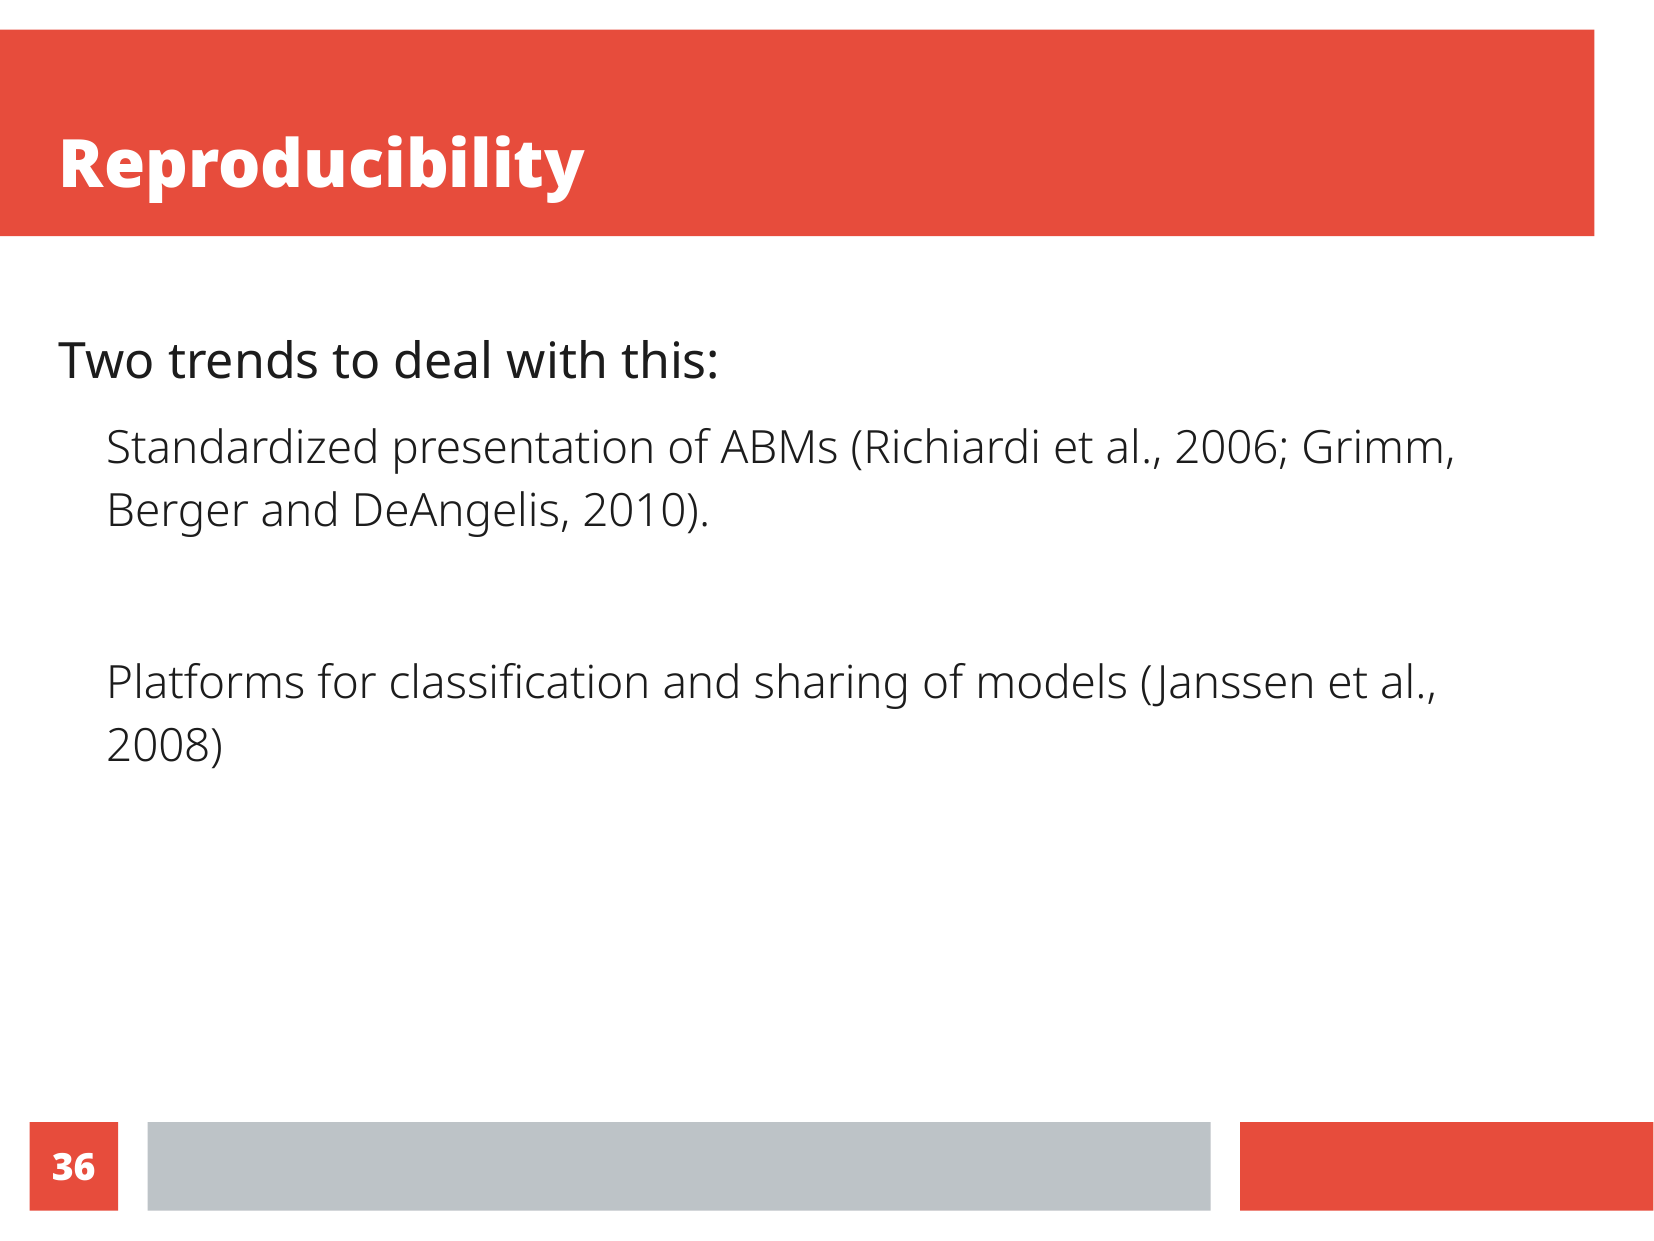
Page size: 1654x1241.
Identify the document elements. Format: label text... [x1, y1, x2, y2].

title Reproducibility [59, 59, 1595, 207]
list Two trends to deal with this: Standardized presentation of ABMs (Richiardi et al., 2006; Grimm, Berger and DeAngelis, 2010). Platforms for classification and sharing of models (Janssen et al., 2008) [59, 324, 1565, 1093]
